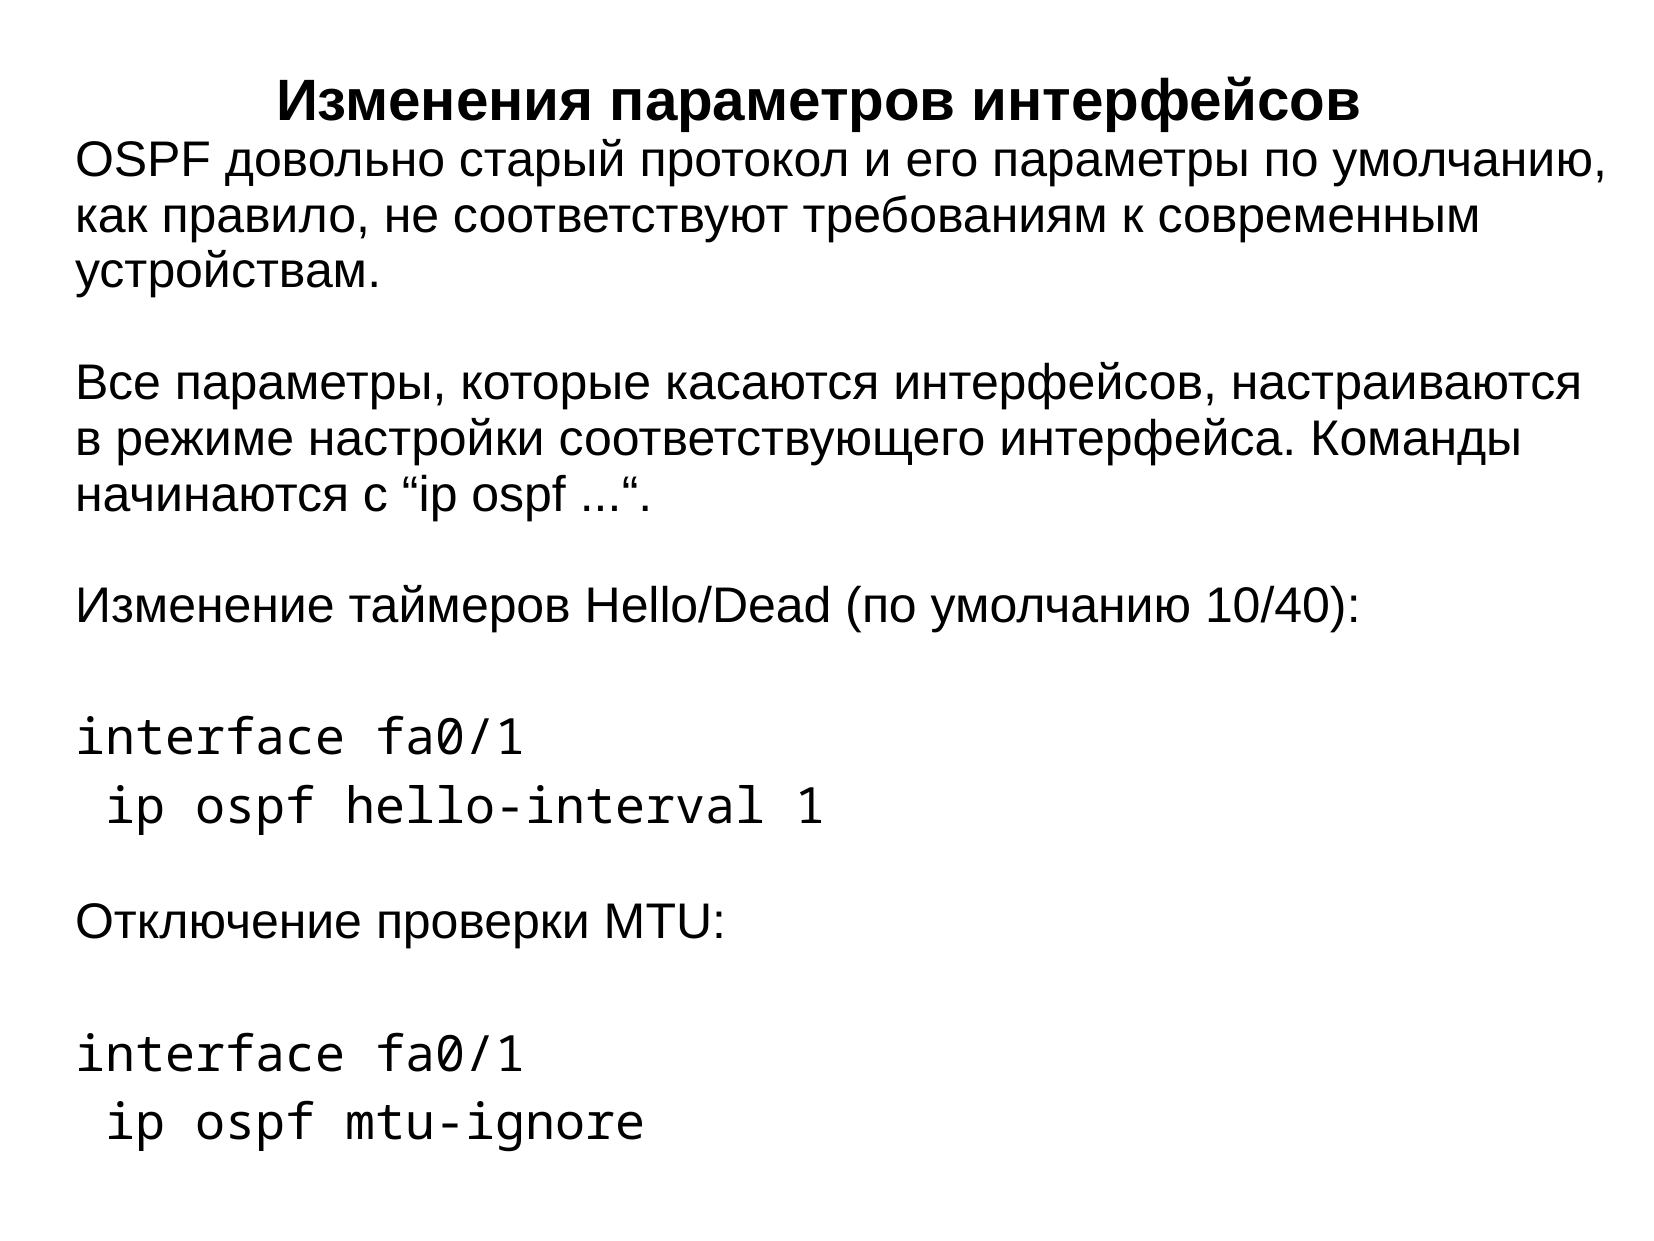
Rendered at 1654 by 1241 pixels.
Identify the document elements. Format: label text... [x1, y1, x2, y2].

title Изменения параметров интерфейсов [75, 37, 1564, 169]
subtitle OSPF довольно старый протокол и его параметры по умолчанию, как правило, не соответствуют требованиям к современным устройствам. Все параметры, которые касаются интерфейсов, настраиваются в режиме настройки соответствующего интерфейса. Команды начинаются с “ip ospf ...“. Изменение таймеров Hello/Dead (по умолчанию 10/40): interface fa0/1 ip ospf hello-interval 1 Отключение проверки MTU: interface fa0/1 ip ospf mtu-ignore [75, 185, 1613, 1168]
